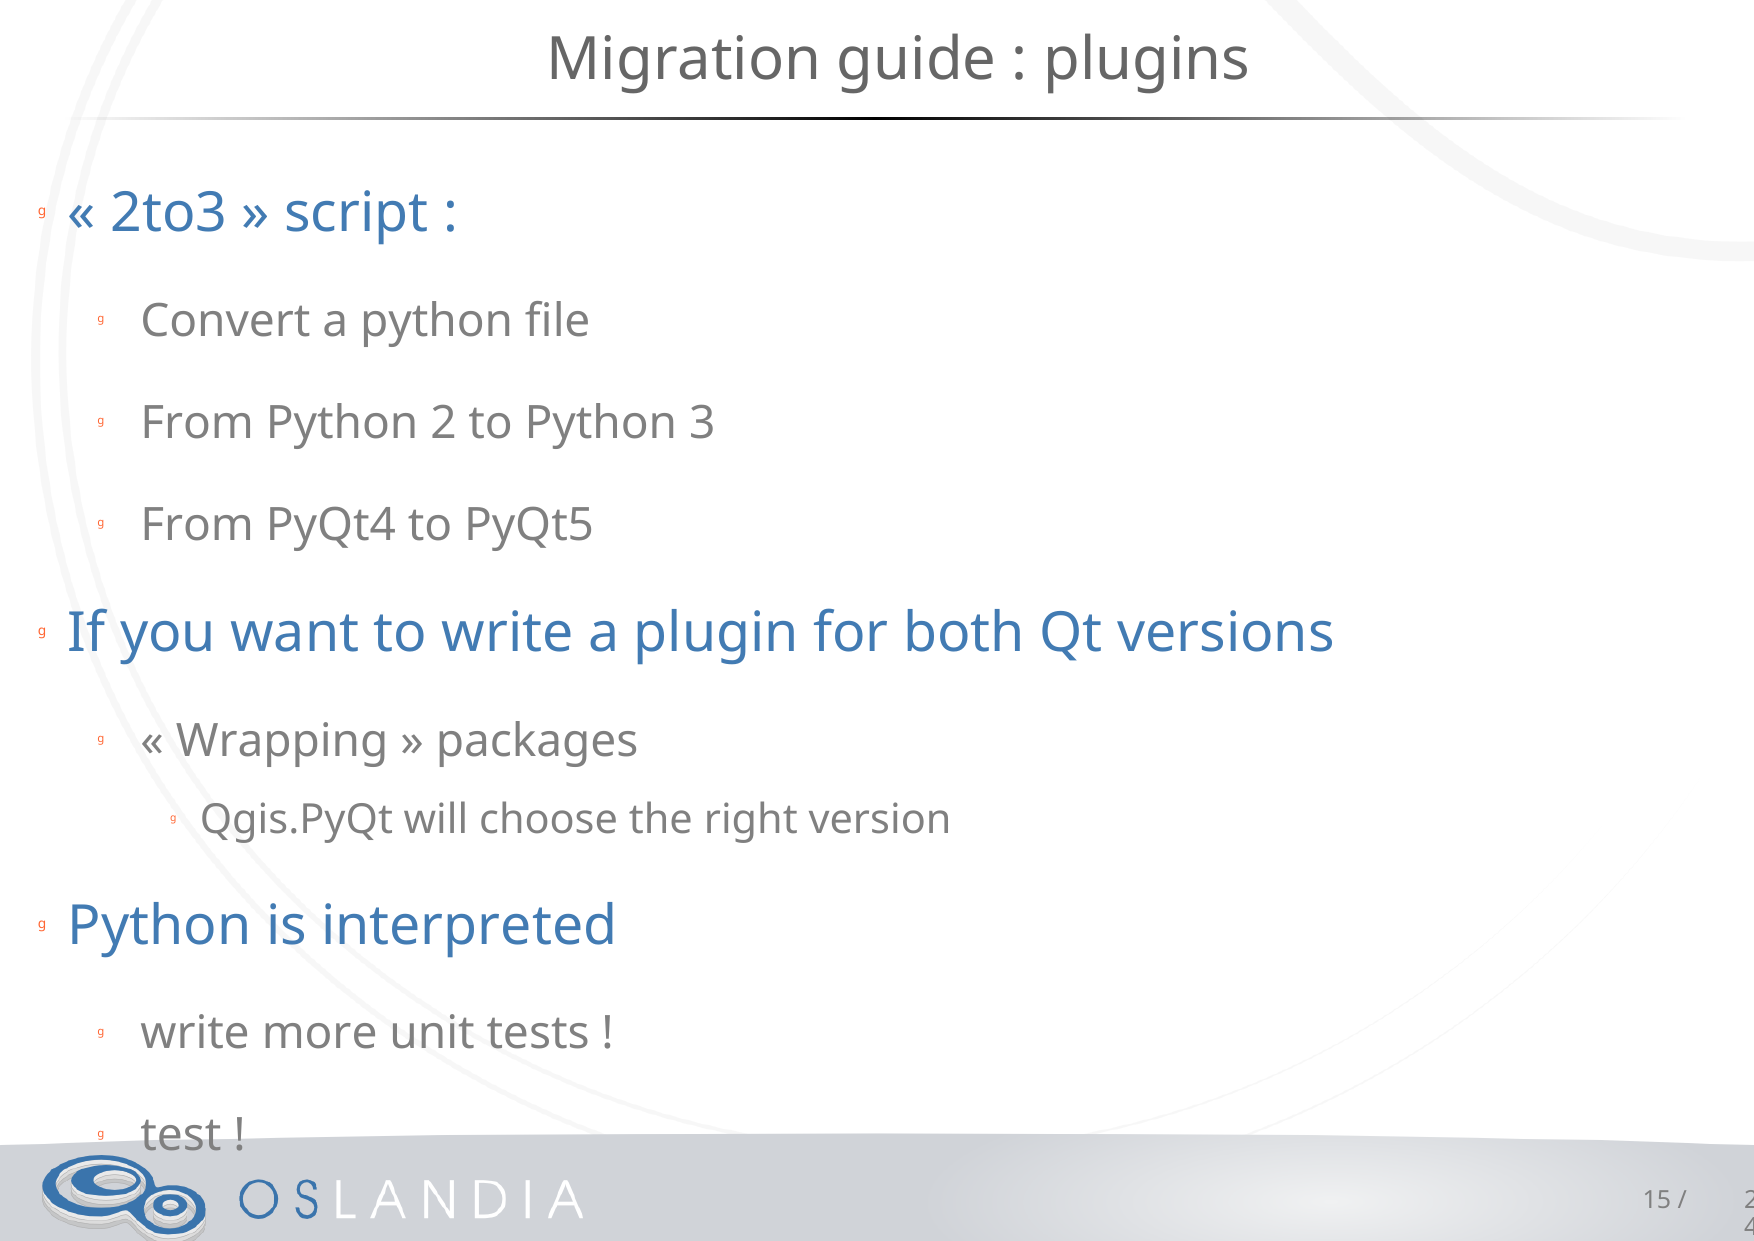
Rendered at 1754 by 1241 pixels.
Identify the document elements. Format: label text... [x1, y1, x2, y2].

picture [1747, 1221, 1753, 1229]
title Migration guide : plugins [31, 14, 1754, 98]
picture [0, 0, 1754, 1241]
list « 2to3 » script : Convert a python file From Python 2 to Python 3 From PyQt4 to PyQt5 If you want to write a plugin for both Qt versions « Wrapping » packages Qgis.PyQt will choose the right version Python is interpreted write more unit tests ! test ! [37, 172, 1710, 1185]
